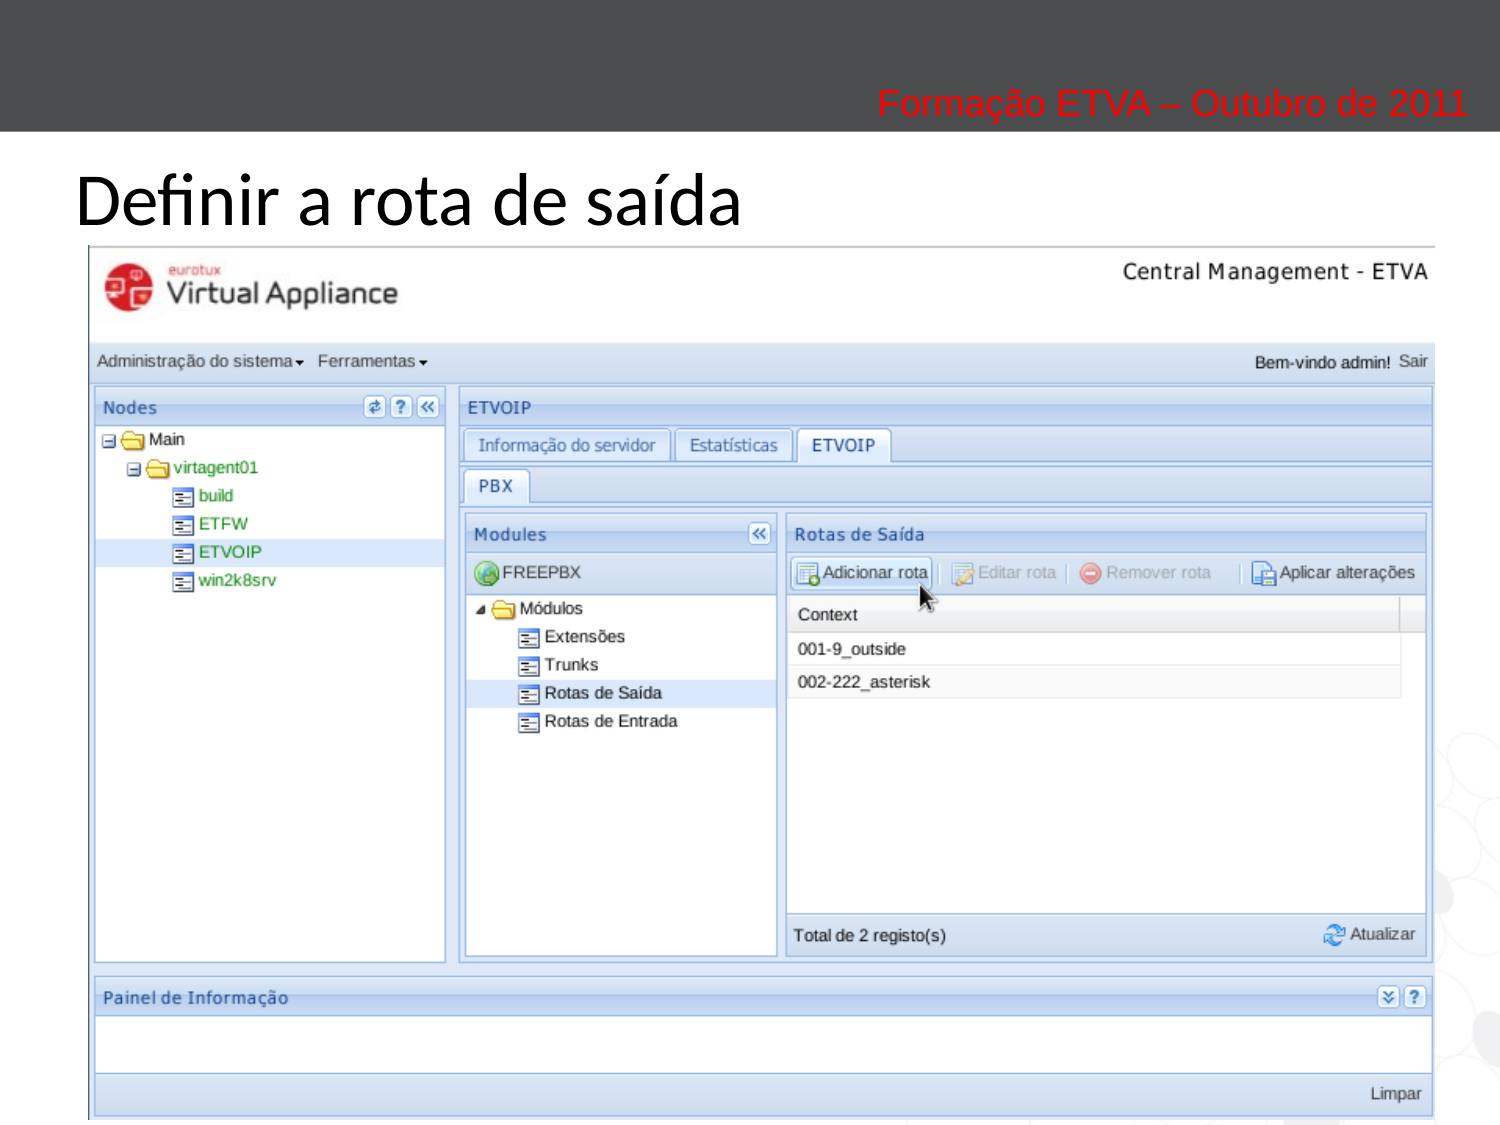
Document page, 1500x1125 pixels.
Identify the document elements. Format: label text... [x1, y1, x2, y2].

title Definir a rota de saída [75, 112, 1425, 301]
picture [0, 0, 1500, 1125]
